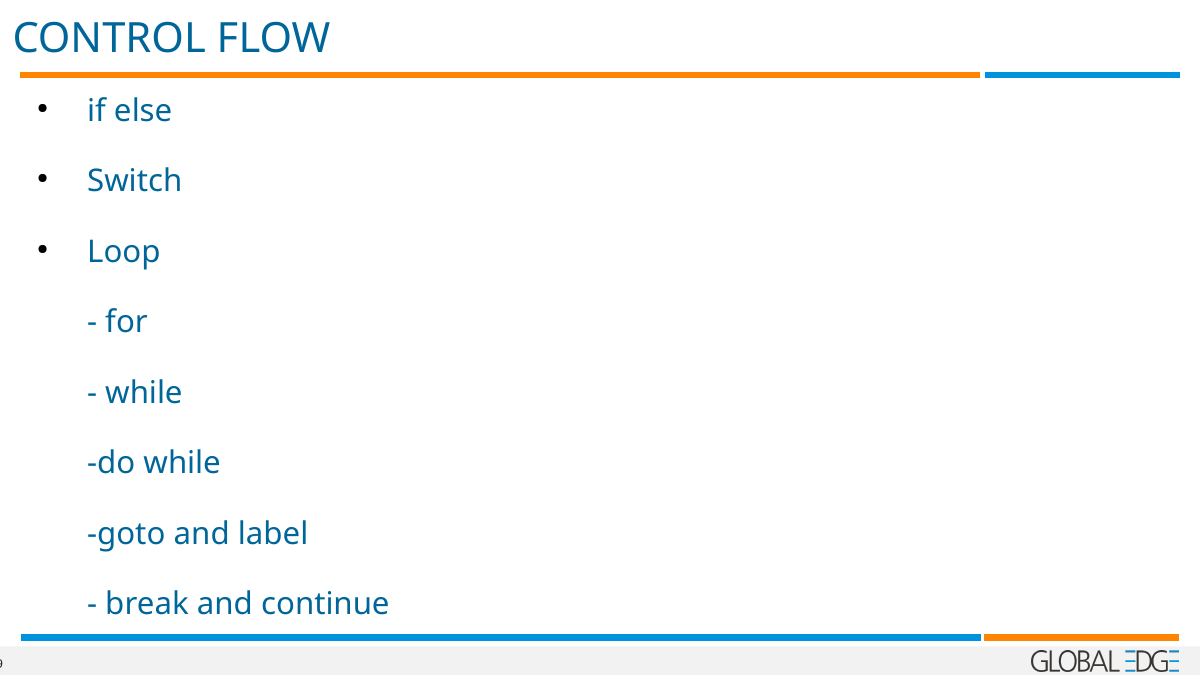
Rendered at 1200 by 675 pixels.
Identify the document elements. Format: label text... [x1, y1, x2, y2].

list if else Switch Loop - for - while -do while -goto and label - break and continue [20, 87, 1179, 628]
picture [1031, 650, 1179, 672]
title CONTROL FLOW [12, 9, 1088, 63]
